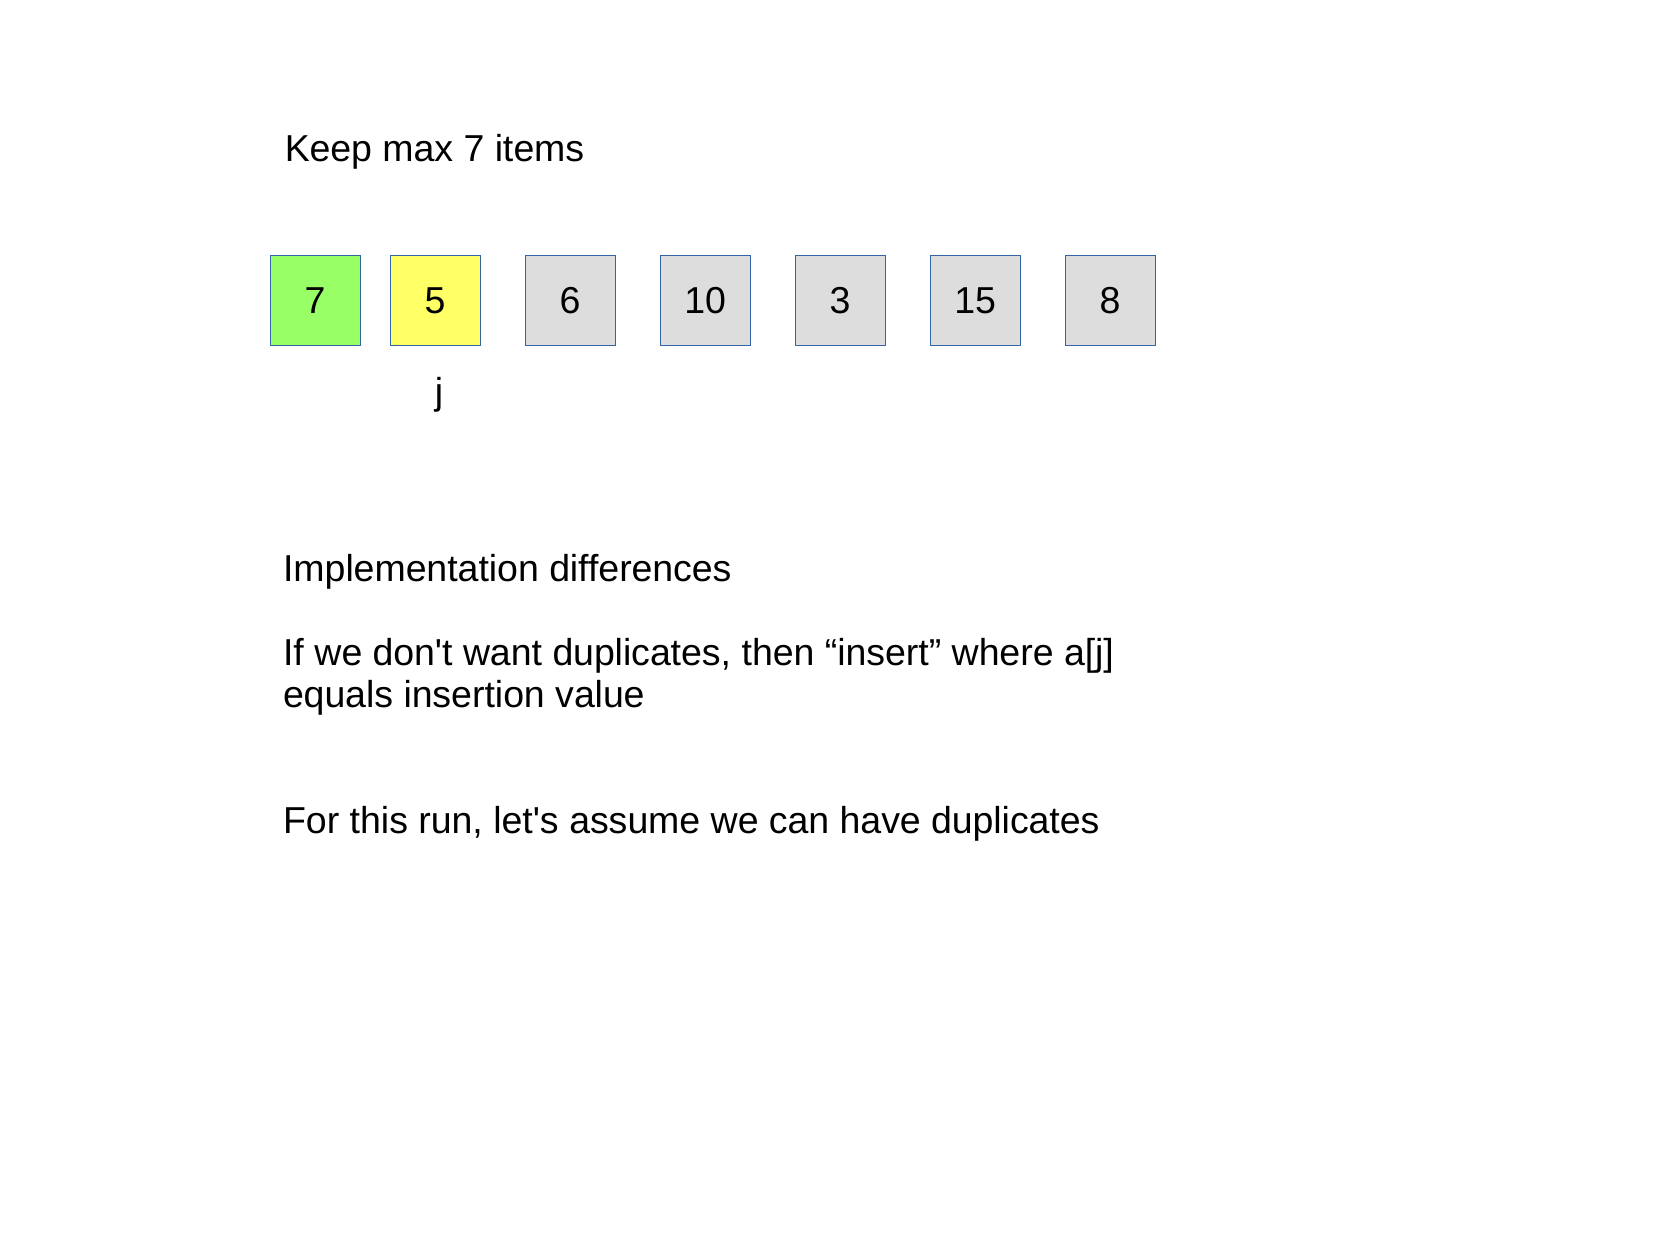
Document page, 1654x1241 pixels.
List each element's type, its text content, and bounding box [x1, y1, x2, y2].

text_box 5 [390, 255, 481, 346]
text_box j [420, 363, 458, 421]
text_box 10 [660, 255, 751, 346]
text_box 6 [525, 255, 616, 346]
text_box 3 [795, 255, 886, 346]
text_box 7 [270, 255, 361, 346]
text_box 8 [1065, 255, 1156, 346]
text_box Keep max 7 items [270, 120, 600, 177]
text_box Implementation differences If we don't want duplicates, then “insert” where a[j] equals insertion value For this run, let's assume we can have duplicates [268, 540, 1141, 849]
text_box 15 [930, 255, 1021, 346]
